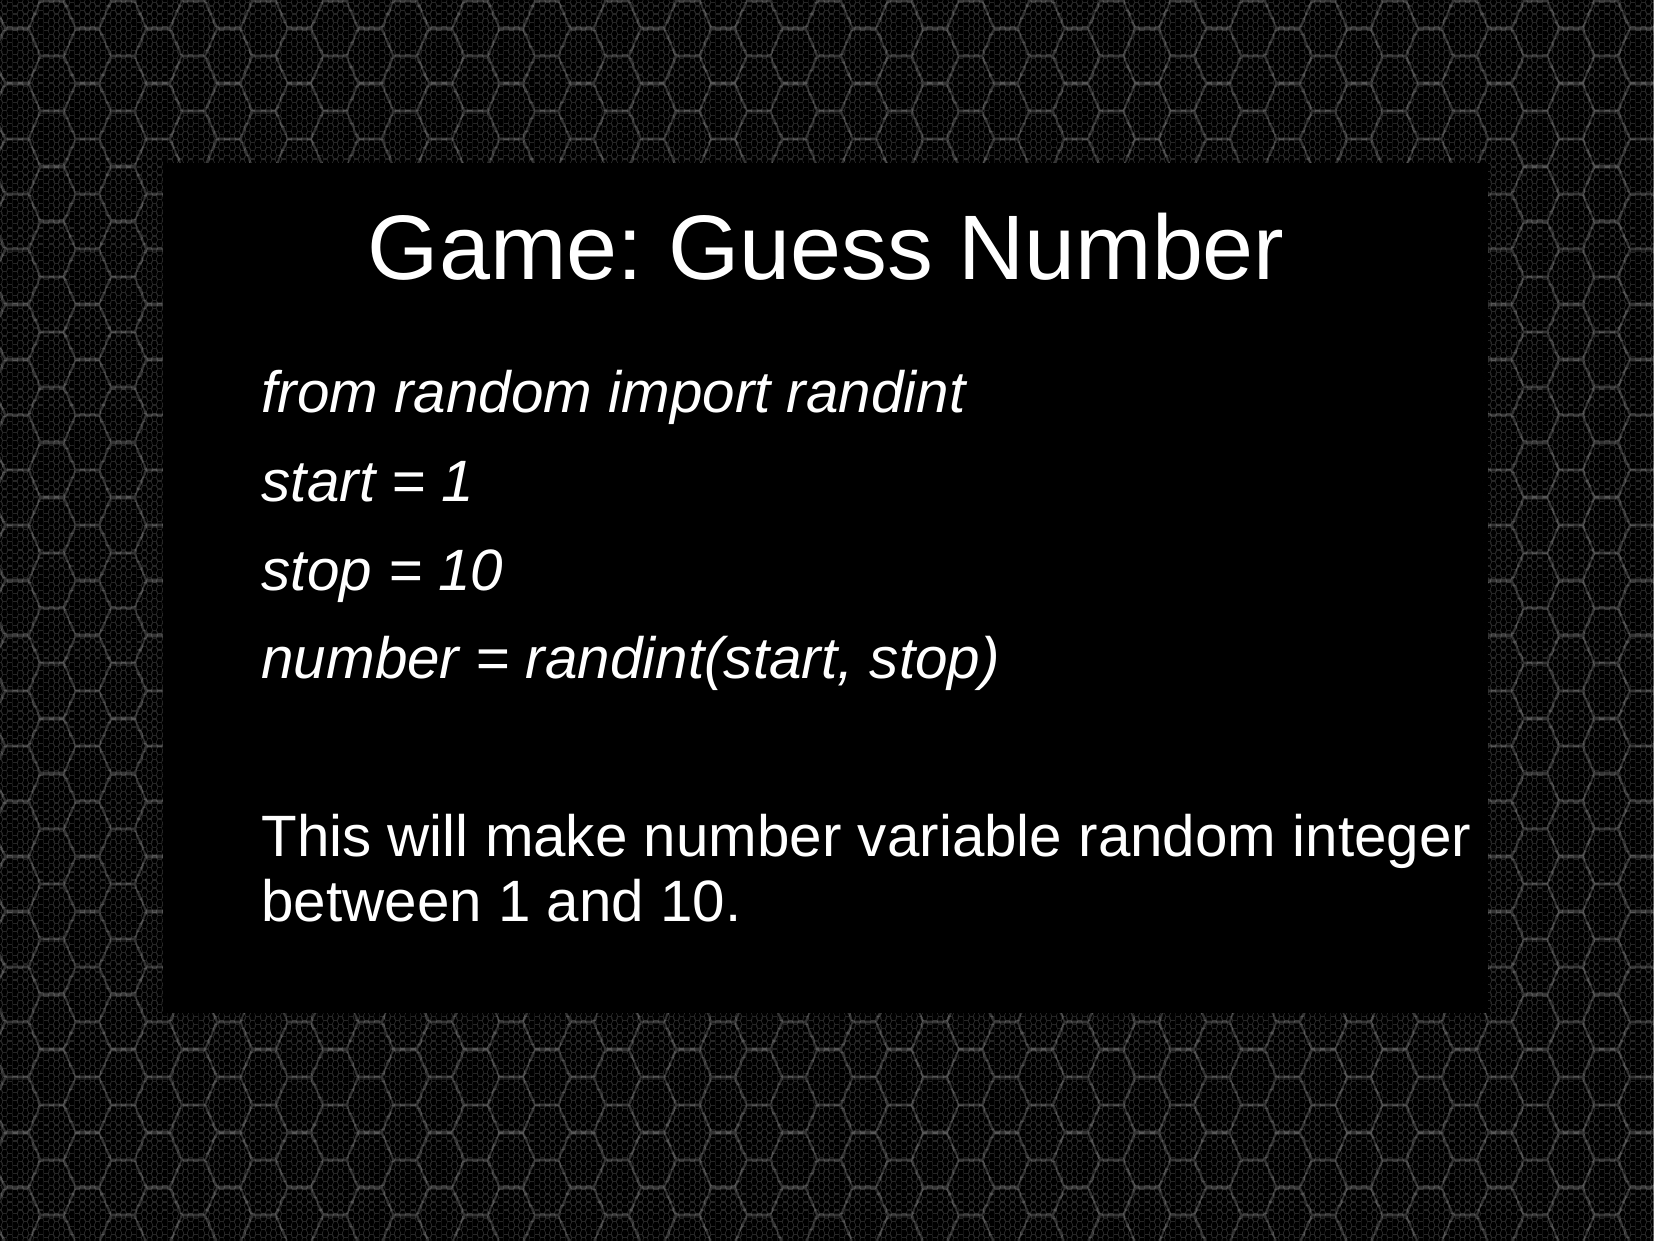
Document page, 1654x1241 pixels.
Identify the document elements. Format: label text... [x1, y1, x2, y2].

title Game: Guess Number [82, 165, 1571, 331]
list from random import randint start = 1 stop = 10 number = randint(start, stop) This will make number variable random integer between 1 and 10. [120, 360, 1501, 1010]
picture [0, 0, 1654, 1241]
